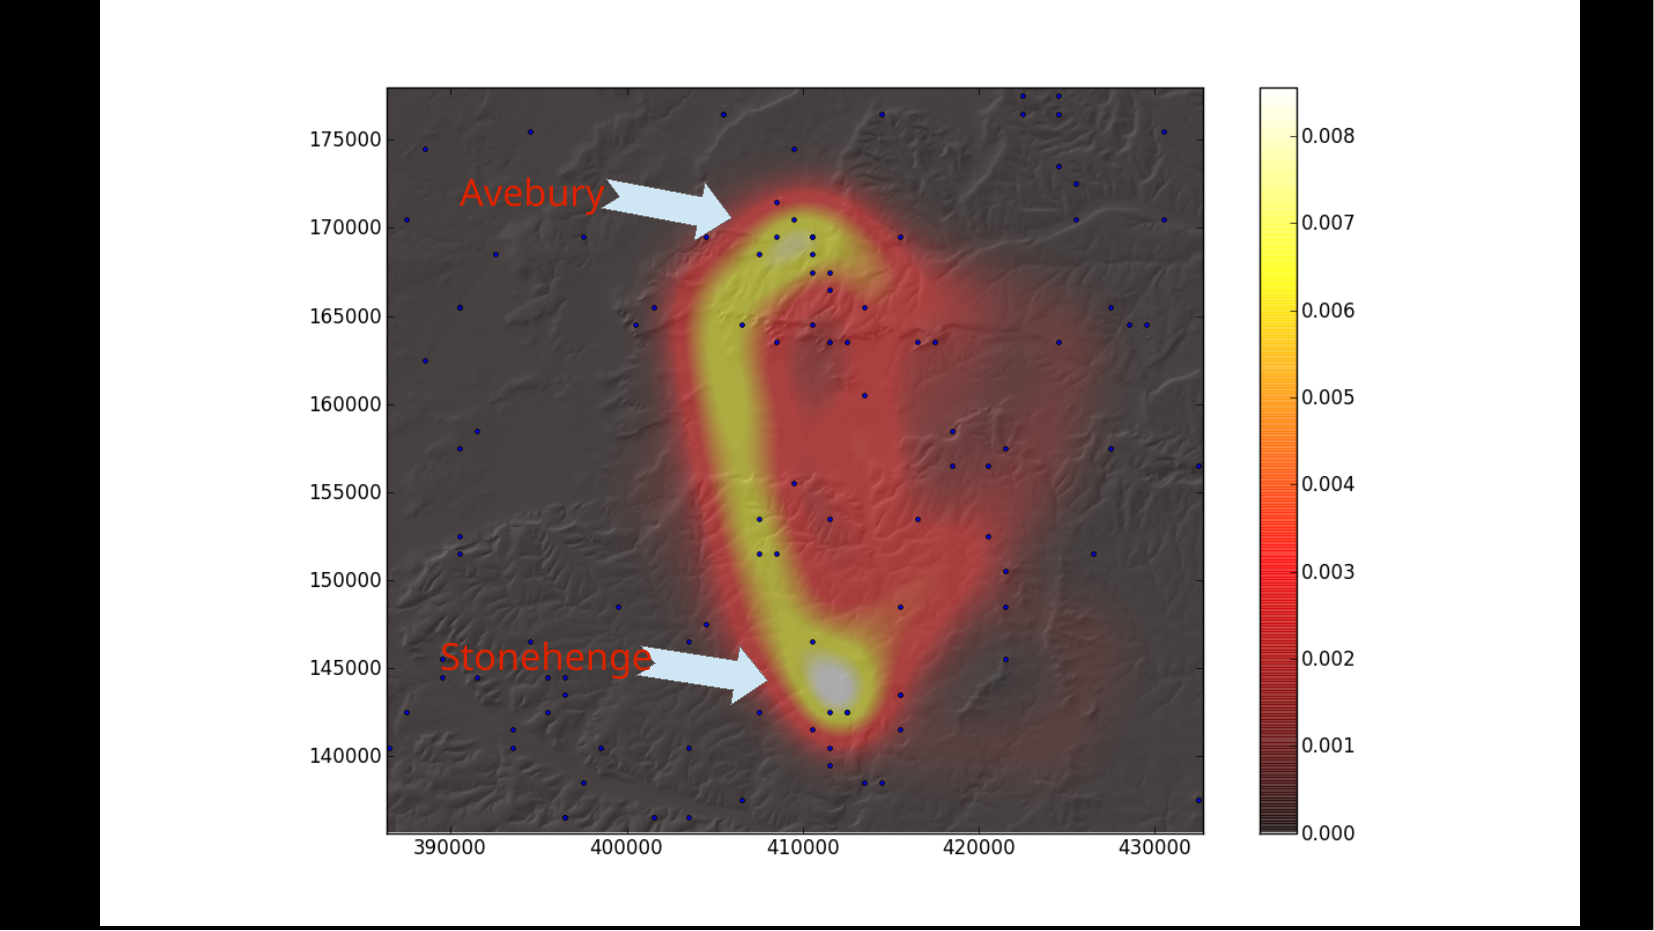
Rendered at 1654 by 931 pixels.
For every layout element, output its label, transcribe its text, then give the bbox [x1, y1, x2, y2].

text_box [681, 646, 768, 705]
text_box Avebury [444, 159, 629, 218]
text_box Stonehenge [425, 622, 681, 682]
text_box [629, 182, 732, 241]
picture [100, 0, 1580, 926]
